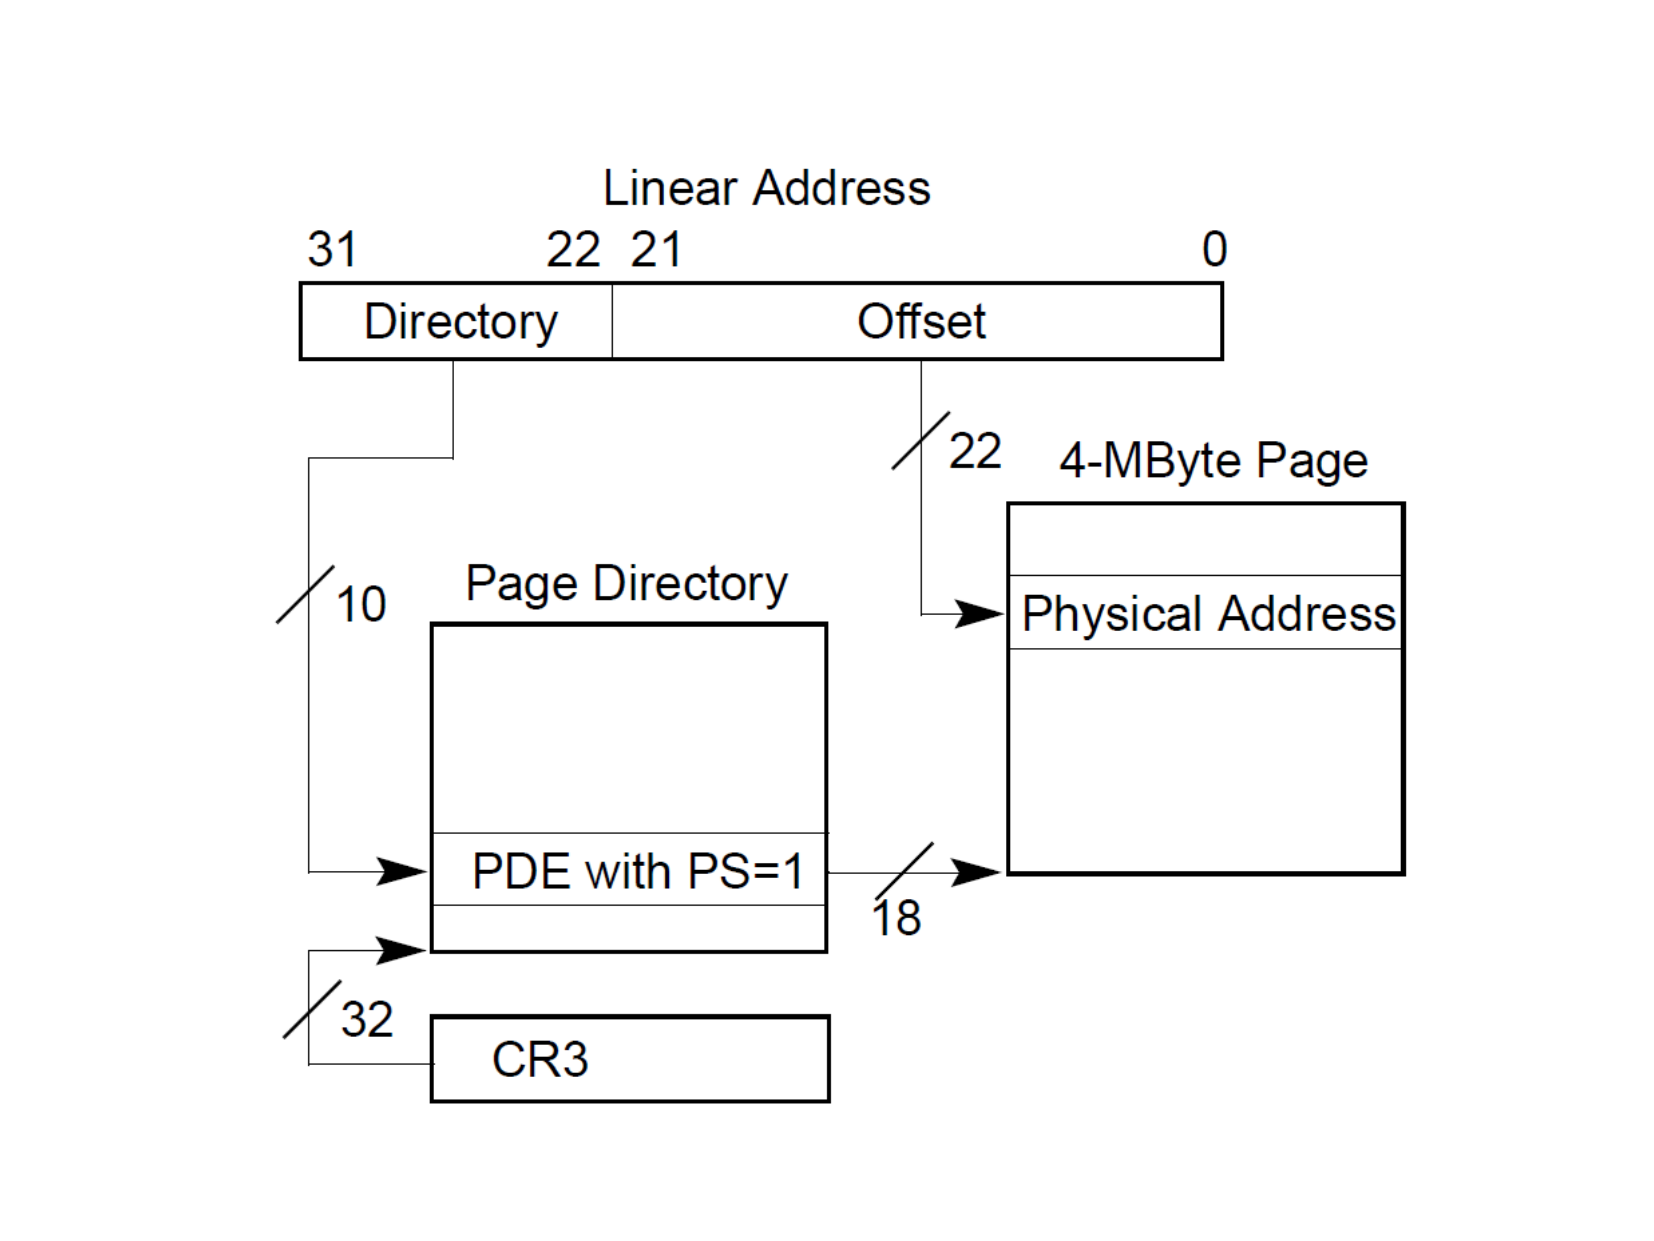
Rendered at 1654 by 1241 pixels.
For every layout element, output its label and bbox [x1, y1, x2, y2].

picture [240, 129, 1426, 1126]
